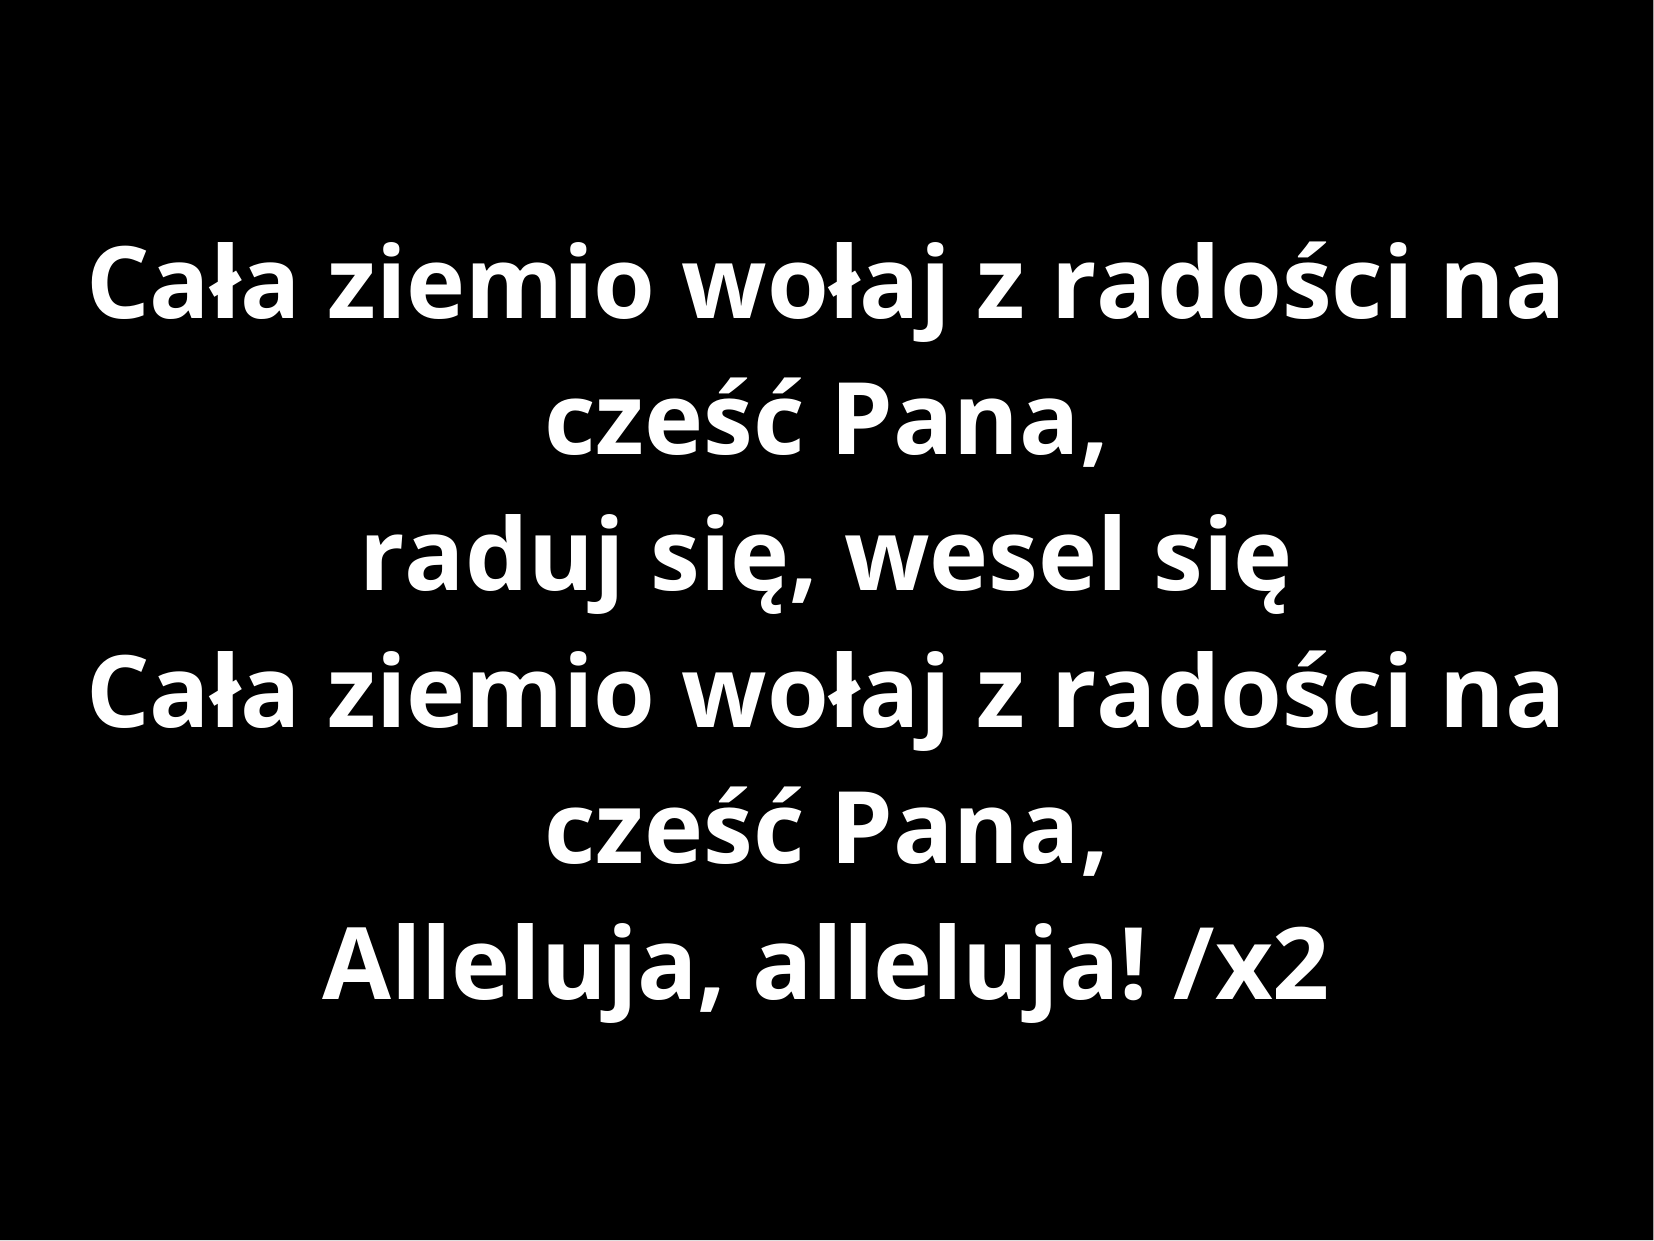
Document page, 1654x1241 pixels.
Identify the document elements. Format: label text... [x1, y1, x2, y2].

title Cała ziemio wołaj z radości na cześć Pana, raduj się, wesel się Cała ziemio wołaj z radości na cześć Pana, Alleluja, alleluja! /x2 [0, 0, 1654, 1241]
